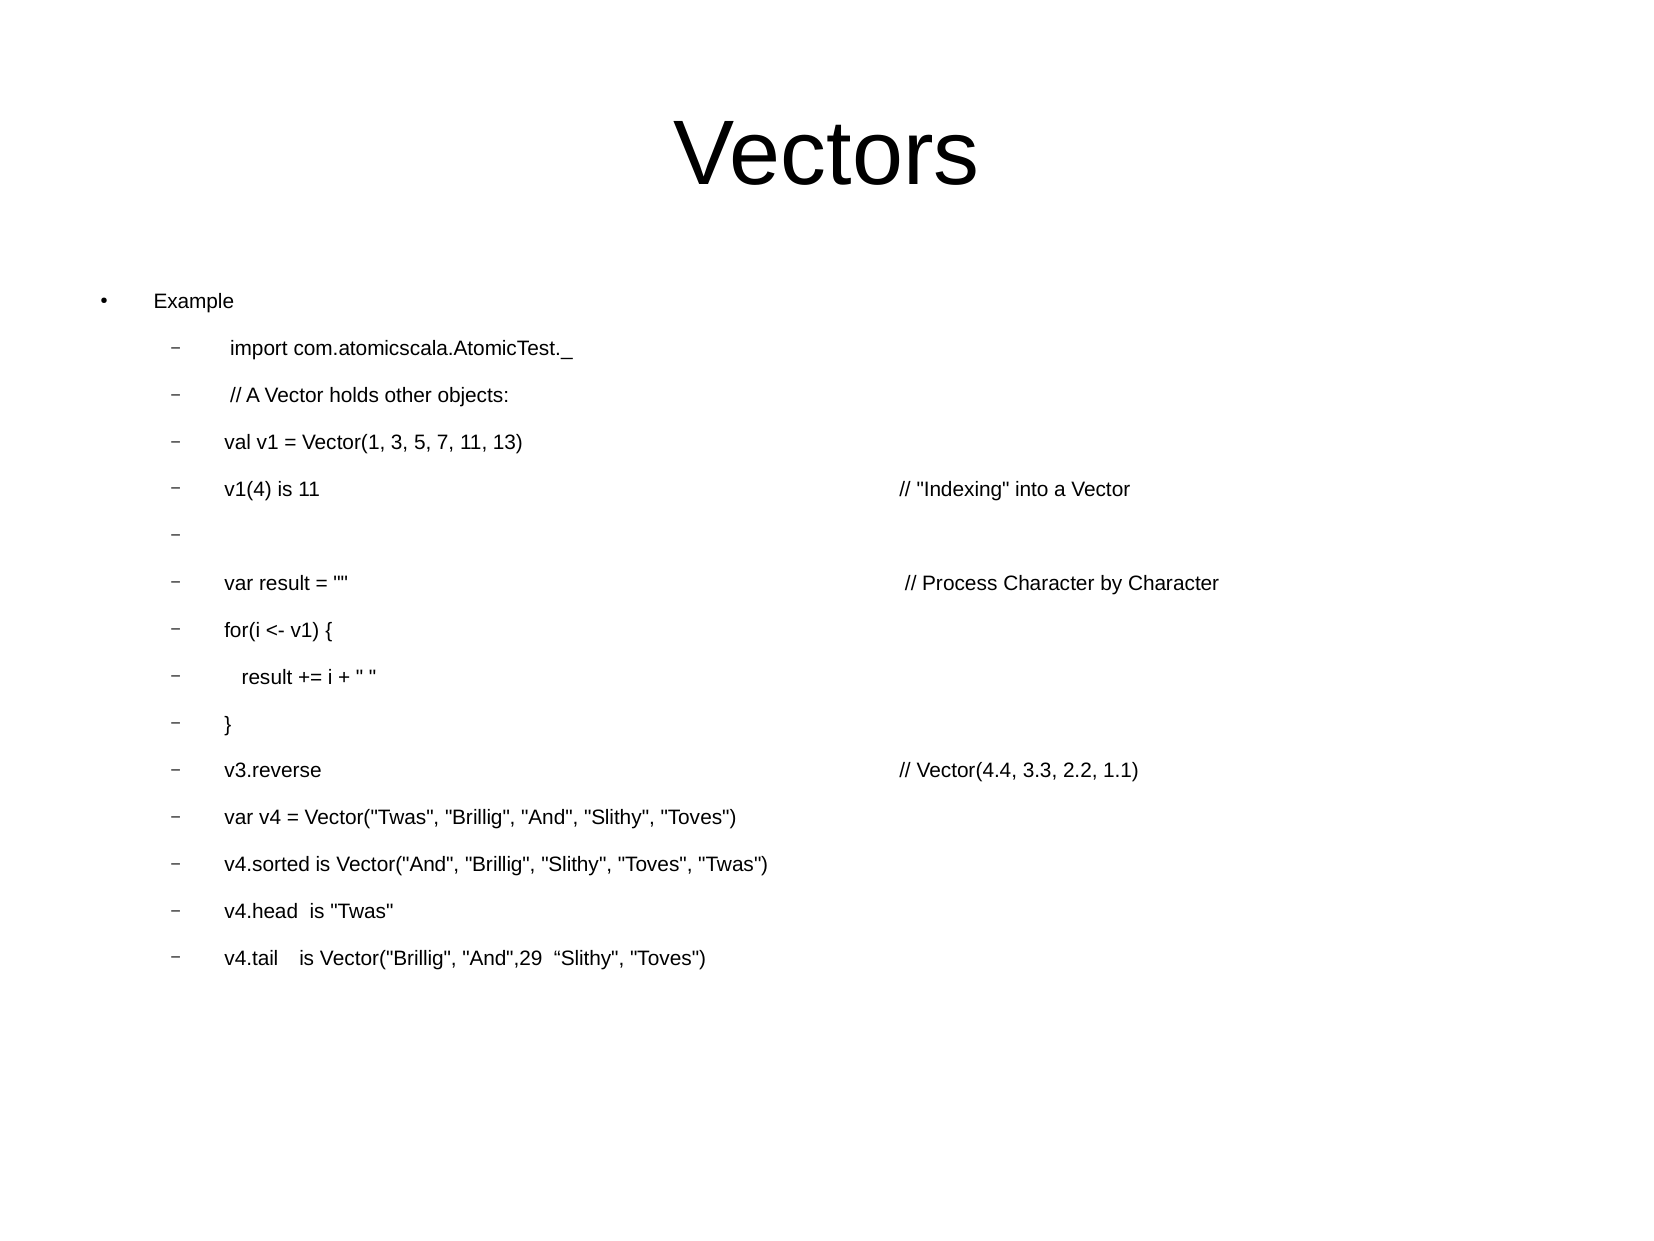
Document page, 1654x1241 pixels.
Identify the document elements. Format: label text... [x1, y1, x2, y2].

title Vectors [82, 49, 1571, 257]
list Example import com.atomicscala.AtomicTest._ // A Vector holds other objects: val v1 = Vector(1, 3, 5, 7, 11, 13) v1(4) is 11 // "Indexing" into a Vector var result = "" // Process Character by Character for(i <- v1) { result += i + " " } v3.reverse // Vector(4.4, 3.3, 2.2, 1.1) var v4 = Vector("Twas", "Brillig", "And", "Slithy", "Toves") v4.sorted is Vector("And", "Brillig", "Slithy", "Toves", "Twas") v4.head is "Twas" v4.tail is Vector("Brillig", "And",29 “Slithy", "Toves") [82, 290, 1571, 1216]
